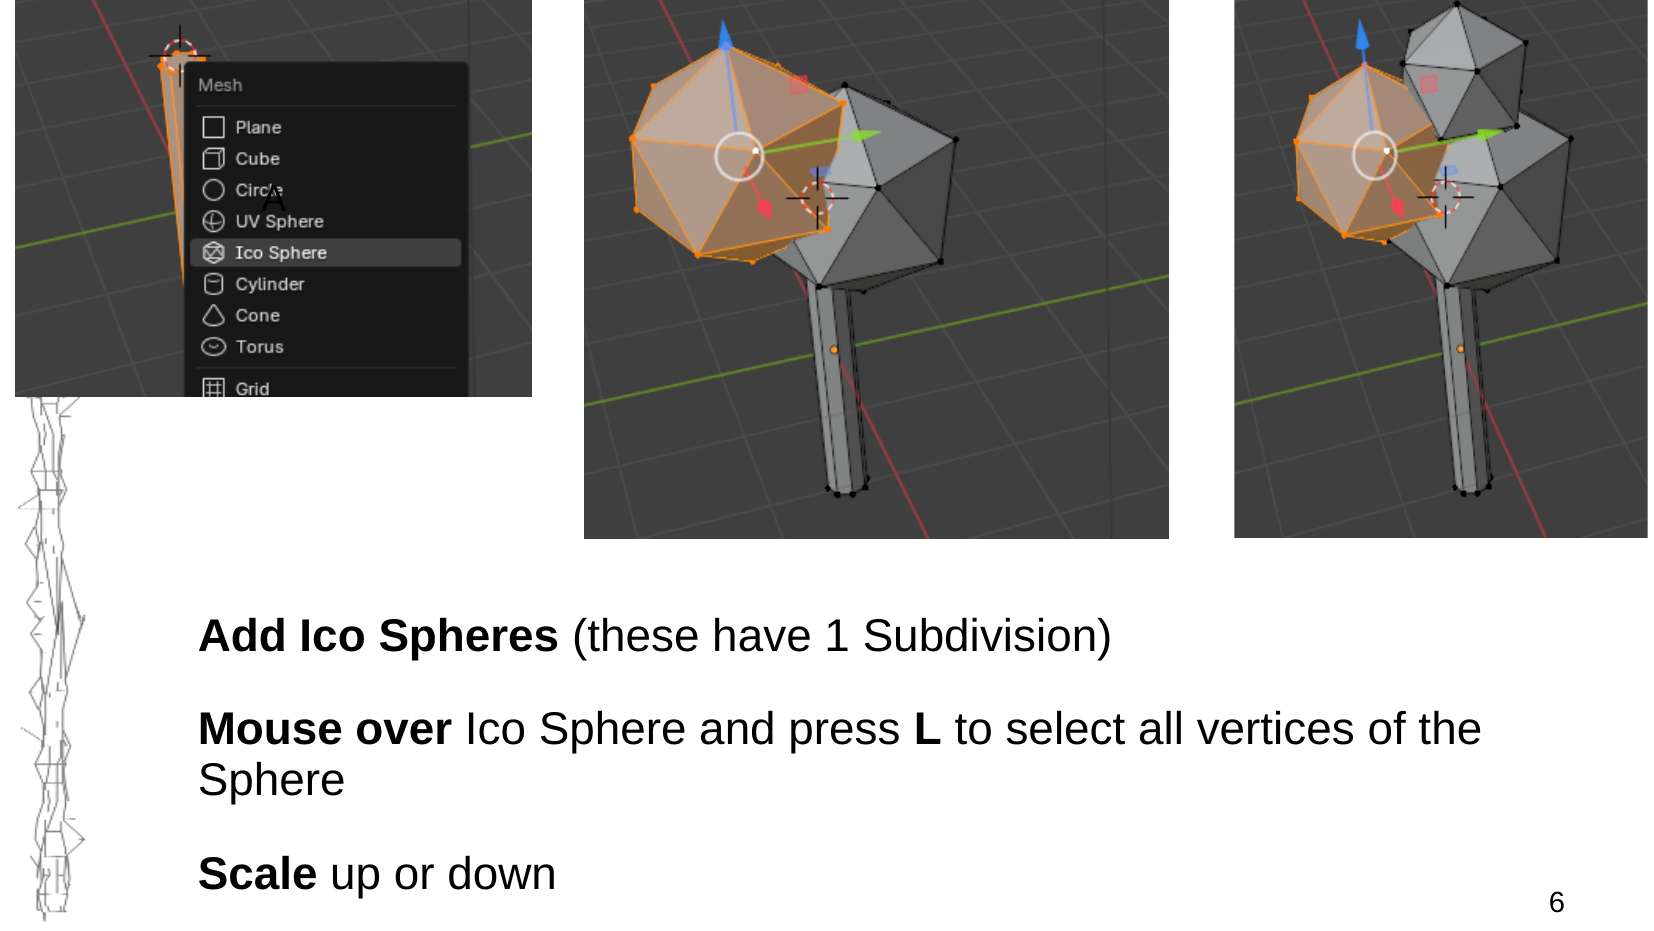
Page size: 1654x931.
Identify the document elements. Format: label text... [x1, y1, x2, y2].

picture [15, 0, 532, 397]
picture [1234, 0, 1648, 538]
text_box Add Ico Spheres (these have 1 Subdivision) Mouse over Ico Sphere and press L to select all vertices of the Sphere Scale up or down [183, 602, 1542, 907]
picture [584, 0, 1169, 539]
